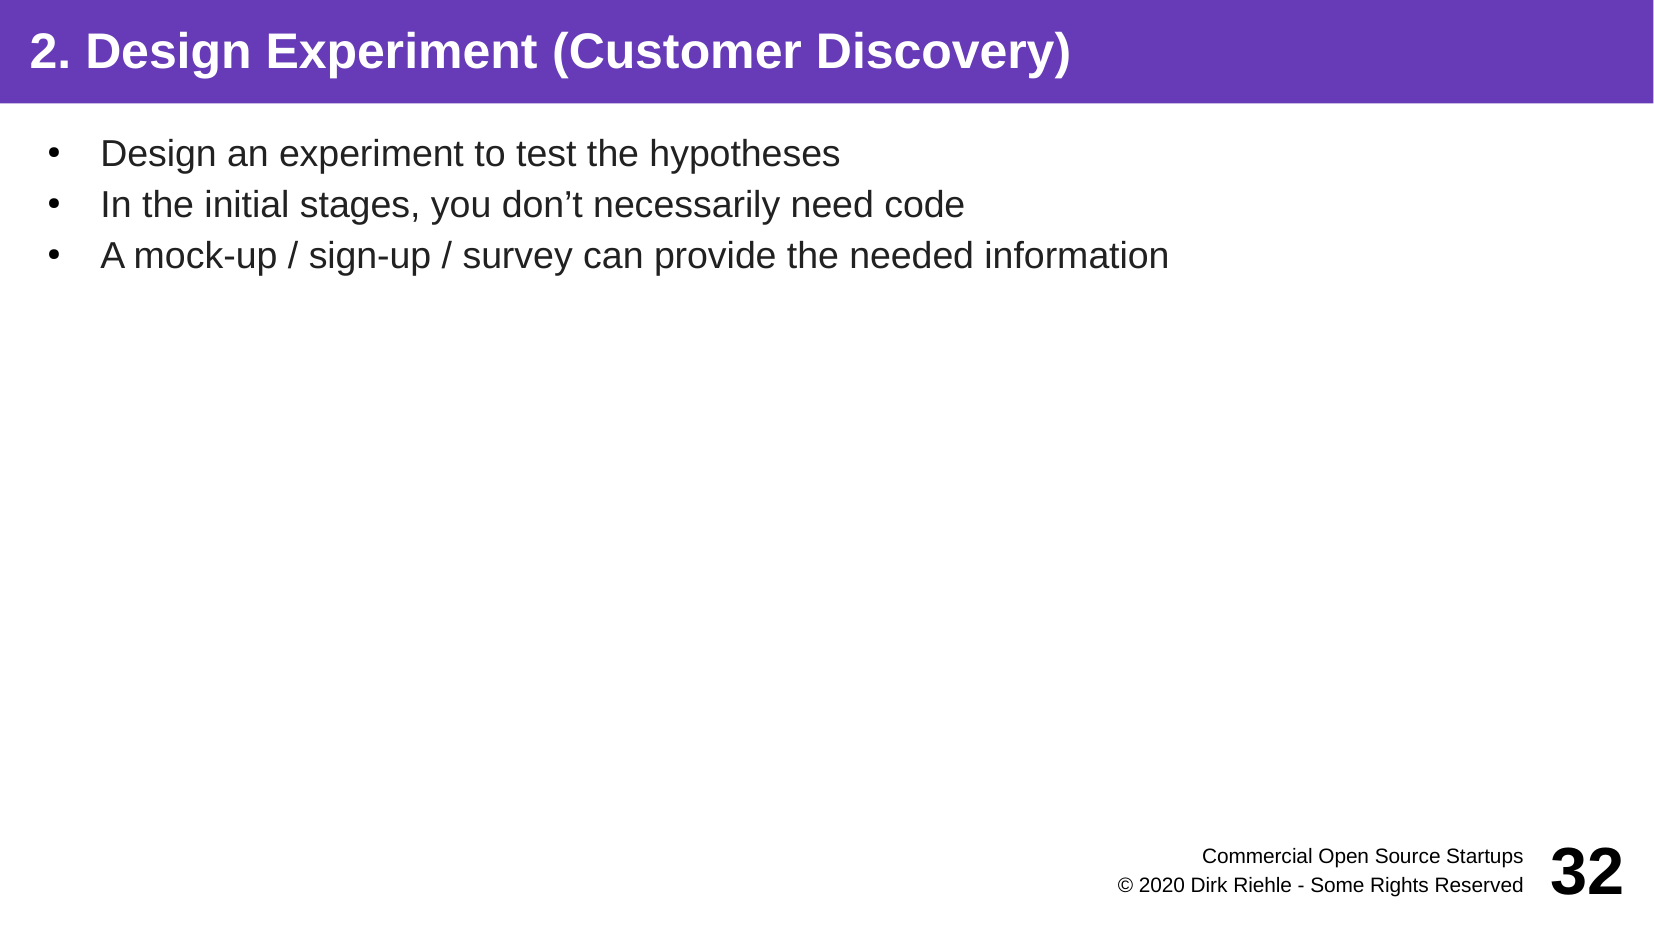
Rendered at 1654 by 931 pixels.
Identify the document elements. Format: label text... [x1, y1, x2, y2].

title 2. Design Experiment (Customer Discovery) [0, 0, 1654, 104]
list Design an experiment to test the hypotheses In the initial stages, you don’t necessarily need code A mock-up / sign-up / survey can provide the needed information [29, 132, 1625, 813]
